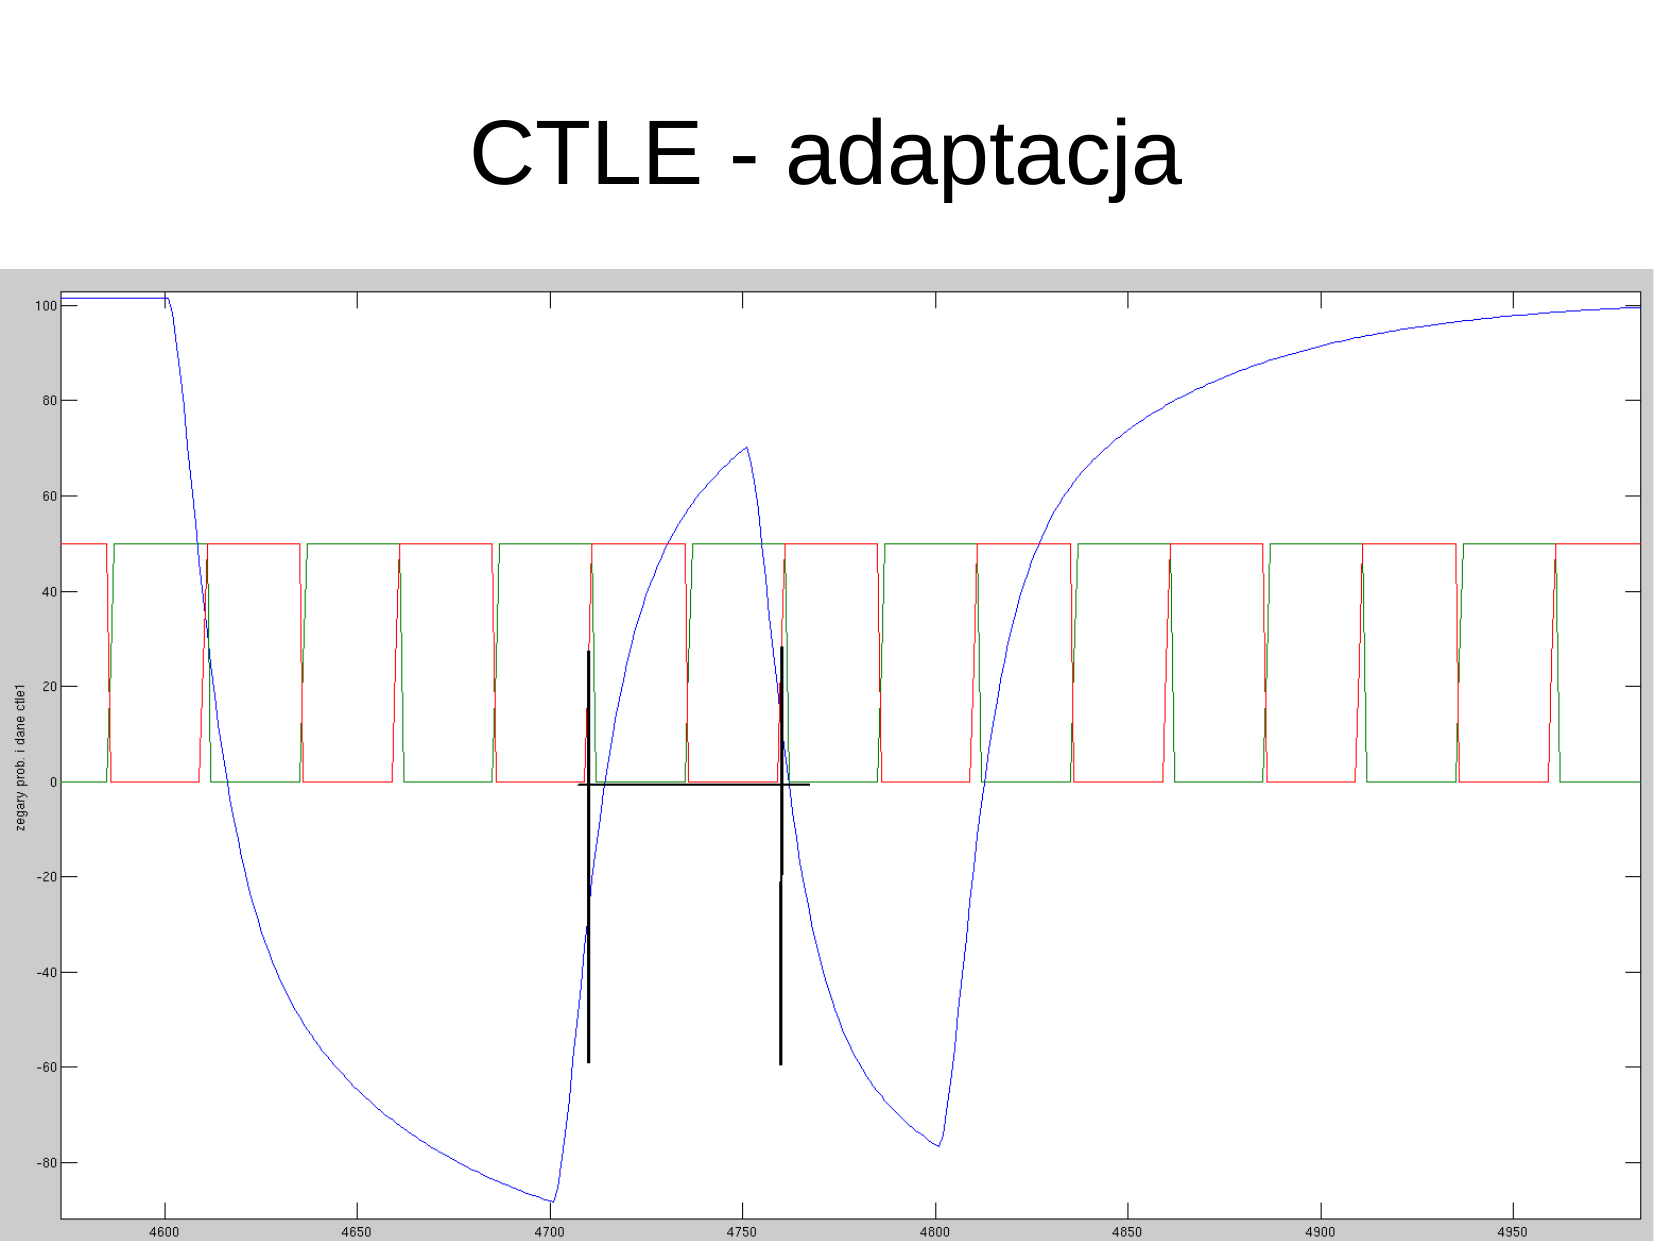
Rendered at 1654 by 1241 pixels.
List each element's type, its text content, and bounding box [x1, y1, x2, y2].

title CTLE - adaptacja [82, 49, 1571, 257]
picture [0, 269, 1654, 1241]
